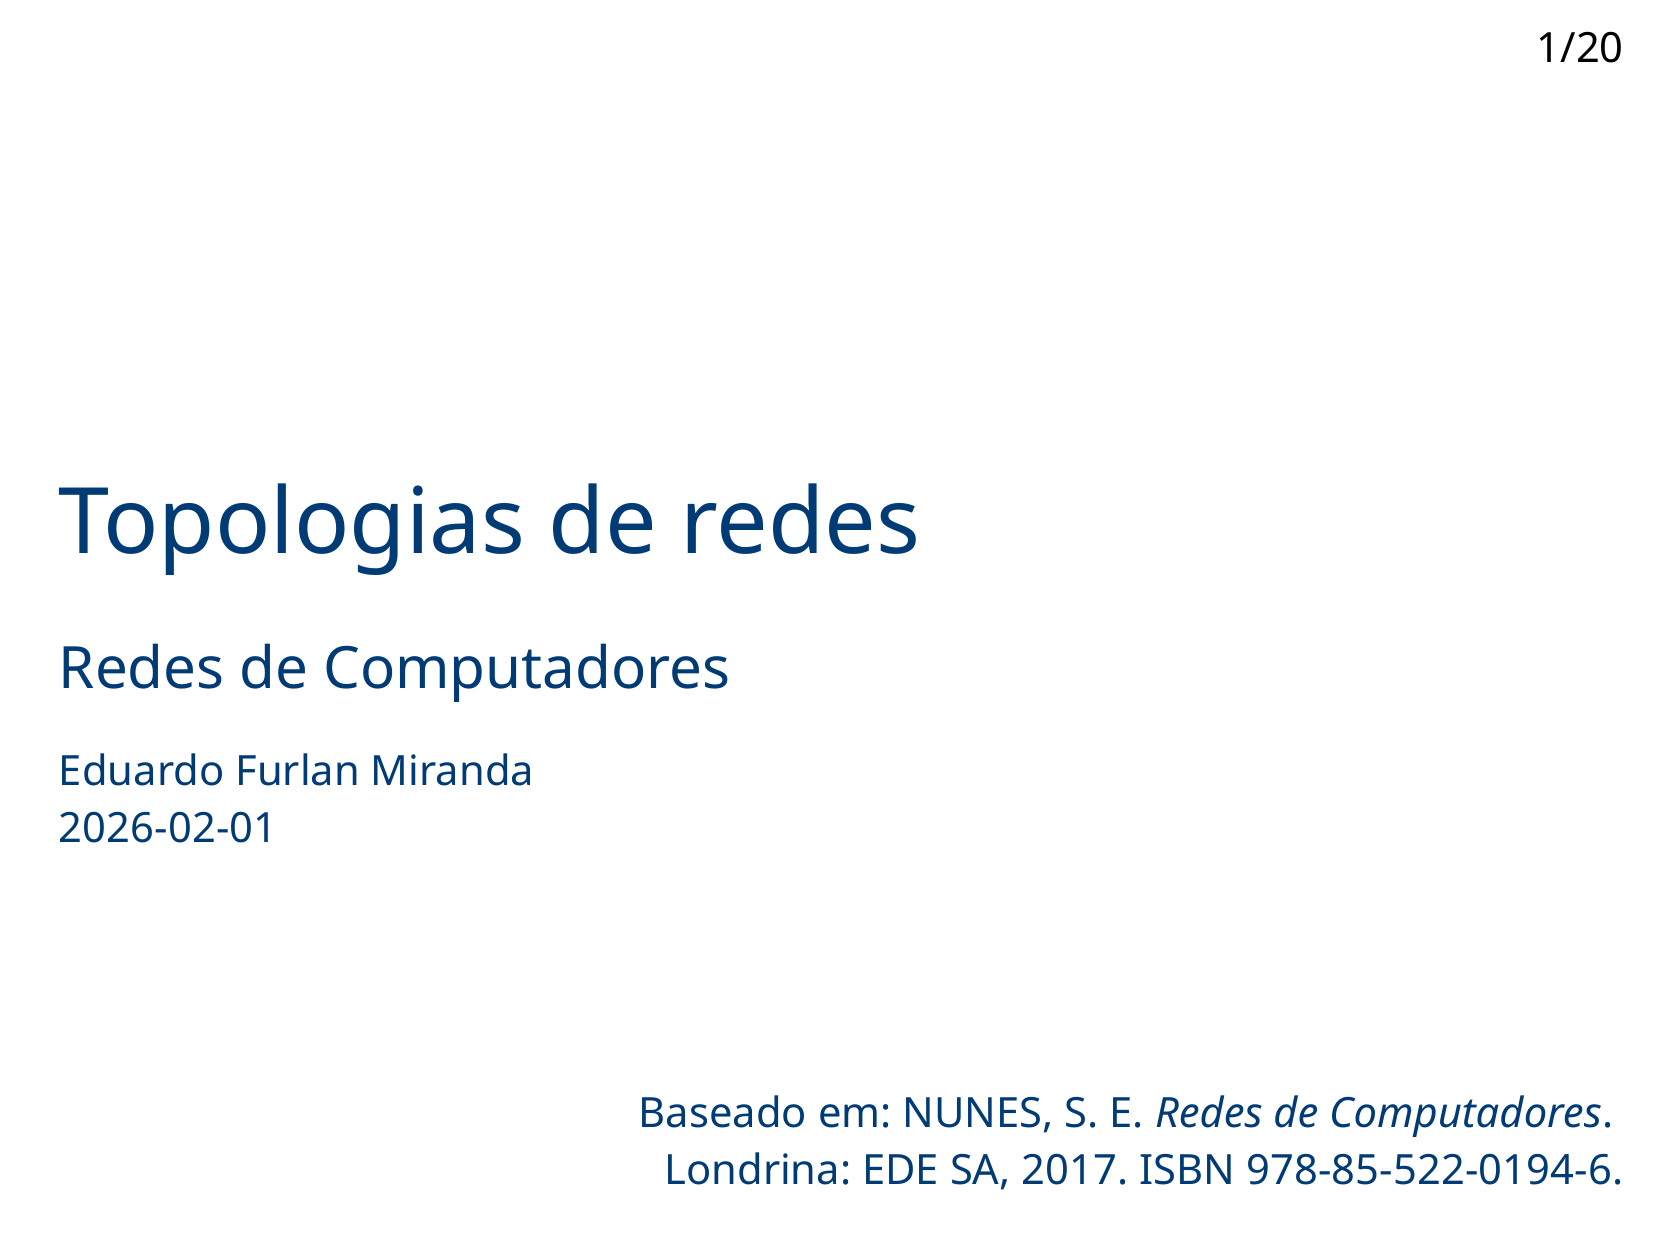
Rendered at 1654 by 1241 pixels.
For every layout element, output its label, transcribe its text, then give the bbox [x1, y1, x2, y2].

list Redes de Computadores Eduardo Furlan Miranda 2026-02-01 Baseado em: NUNES, S. E. Redes de Computadores. Londrina: EDE SA, 2017. ISBN 978-85-522-0194-6. [59, 625, 1625, 1217]
title Topologias de redes [59, 330, 1625, 581]
